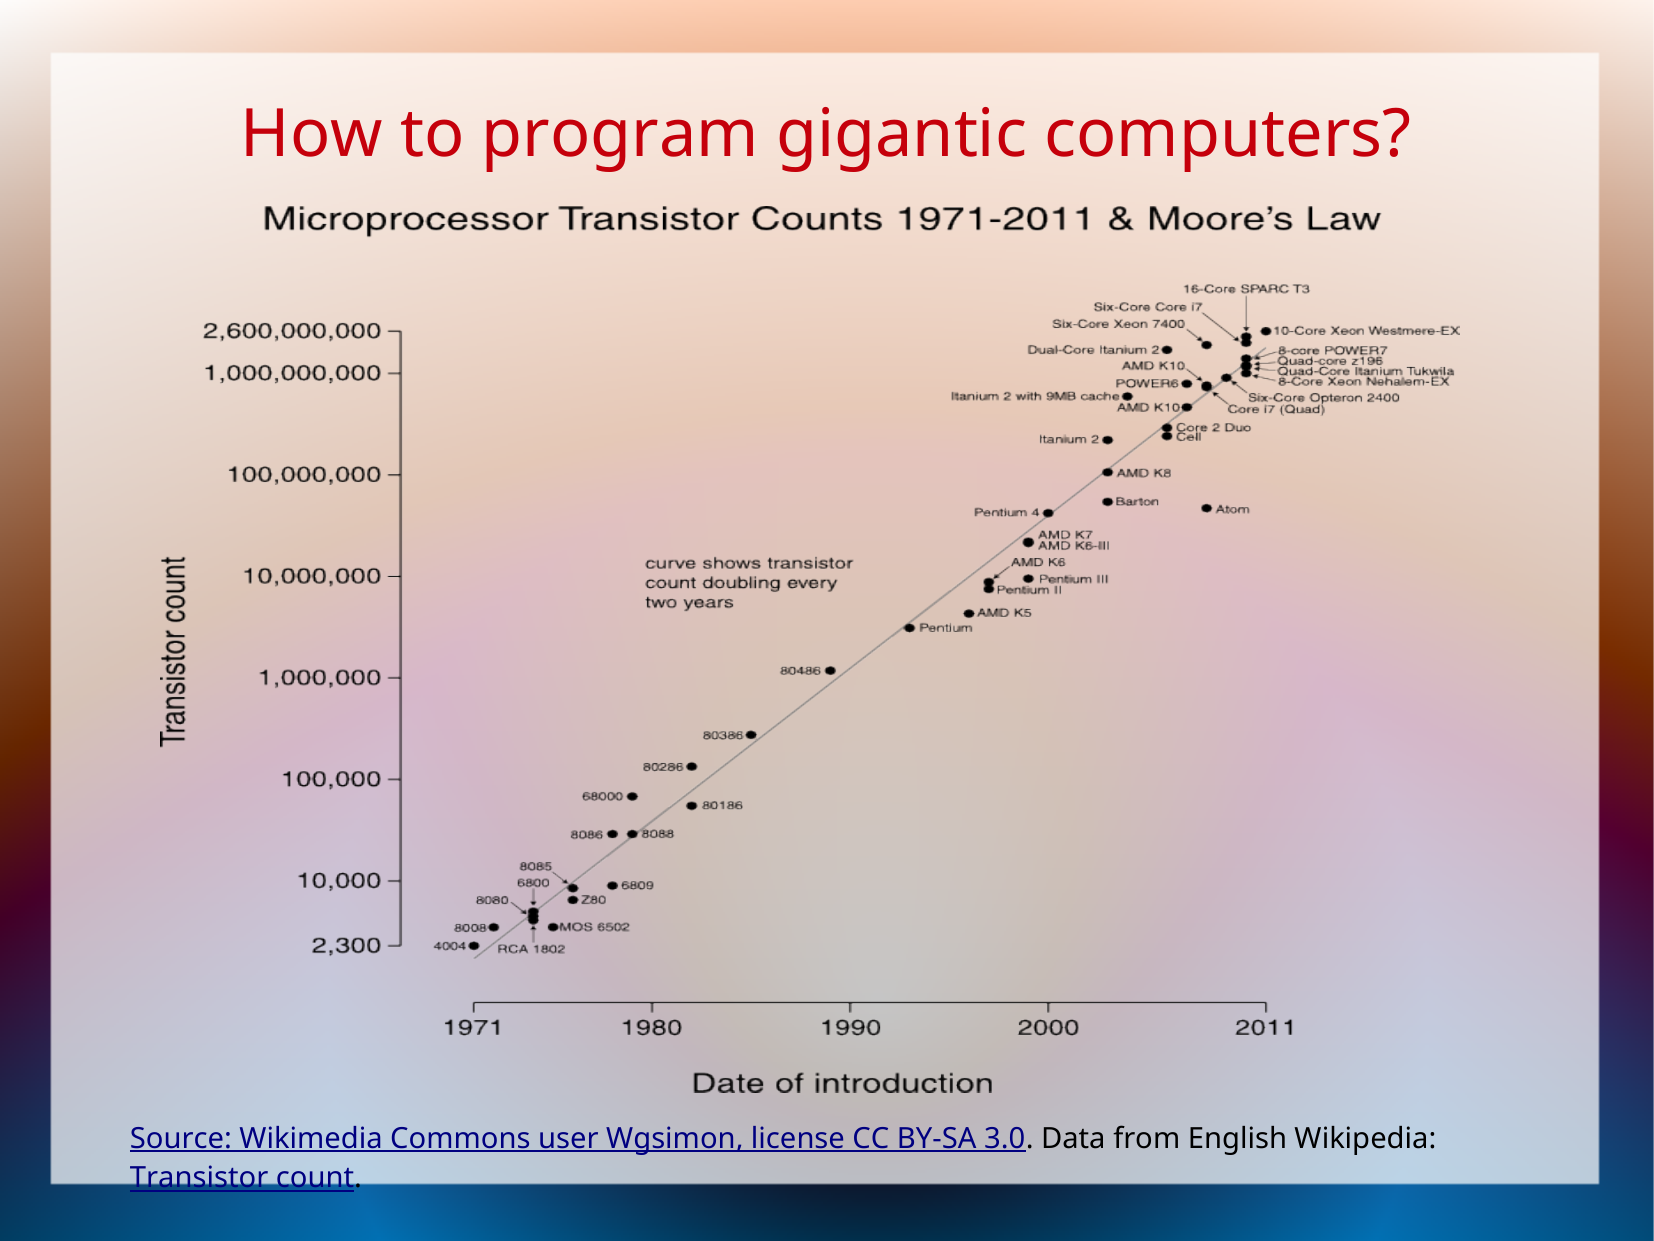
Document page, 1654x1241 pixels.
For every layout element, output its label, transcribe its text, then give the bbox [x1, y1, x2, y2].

list Source: Wikimedia Commons user Wgsimon, license CC BY-SA 3.0. Data from English Wikipedia: Transistor count. [59, 1116, 1565, 1182]
title How to program gigantic computers? [59, 55, 1595, 207]
picture [0, 0, 1654, 1241]
